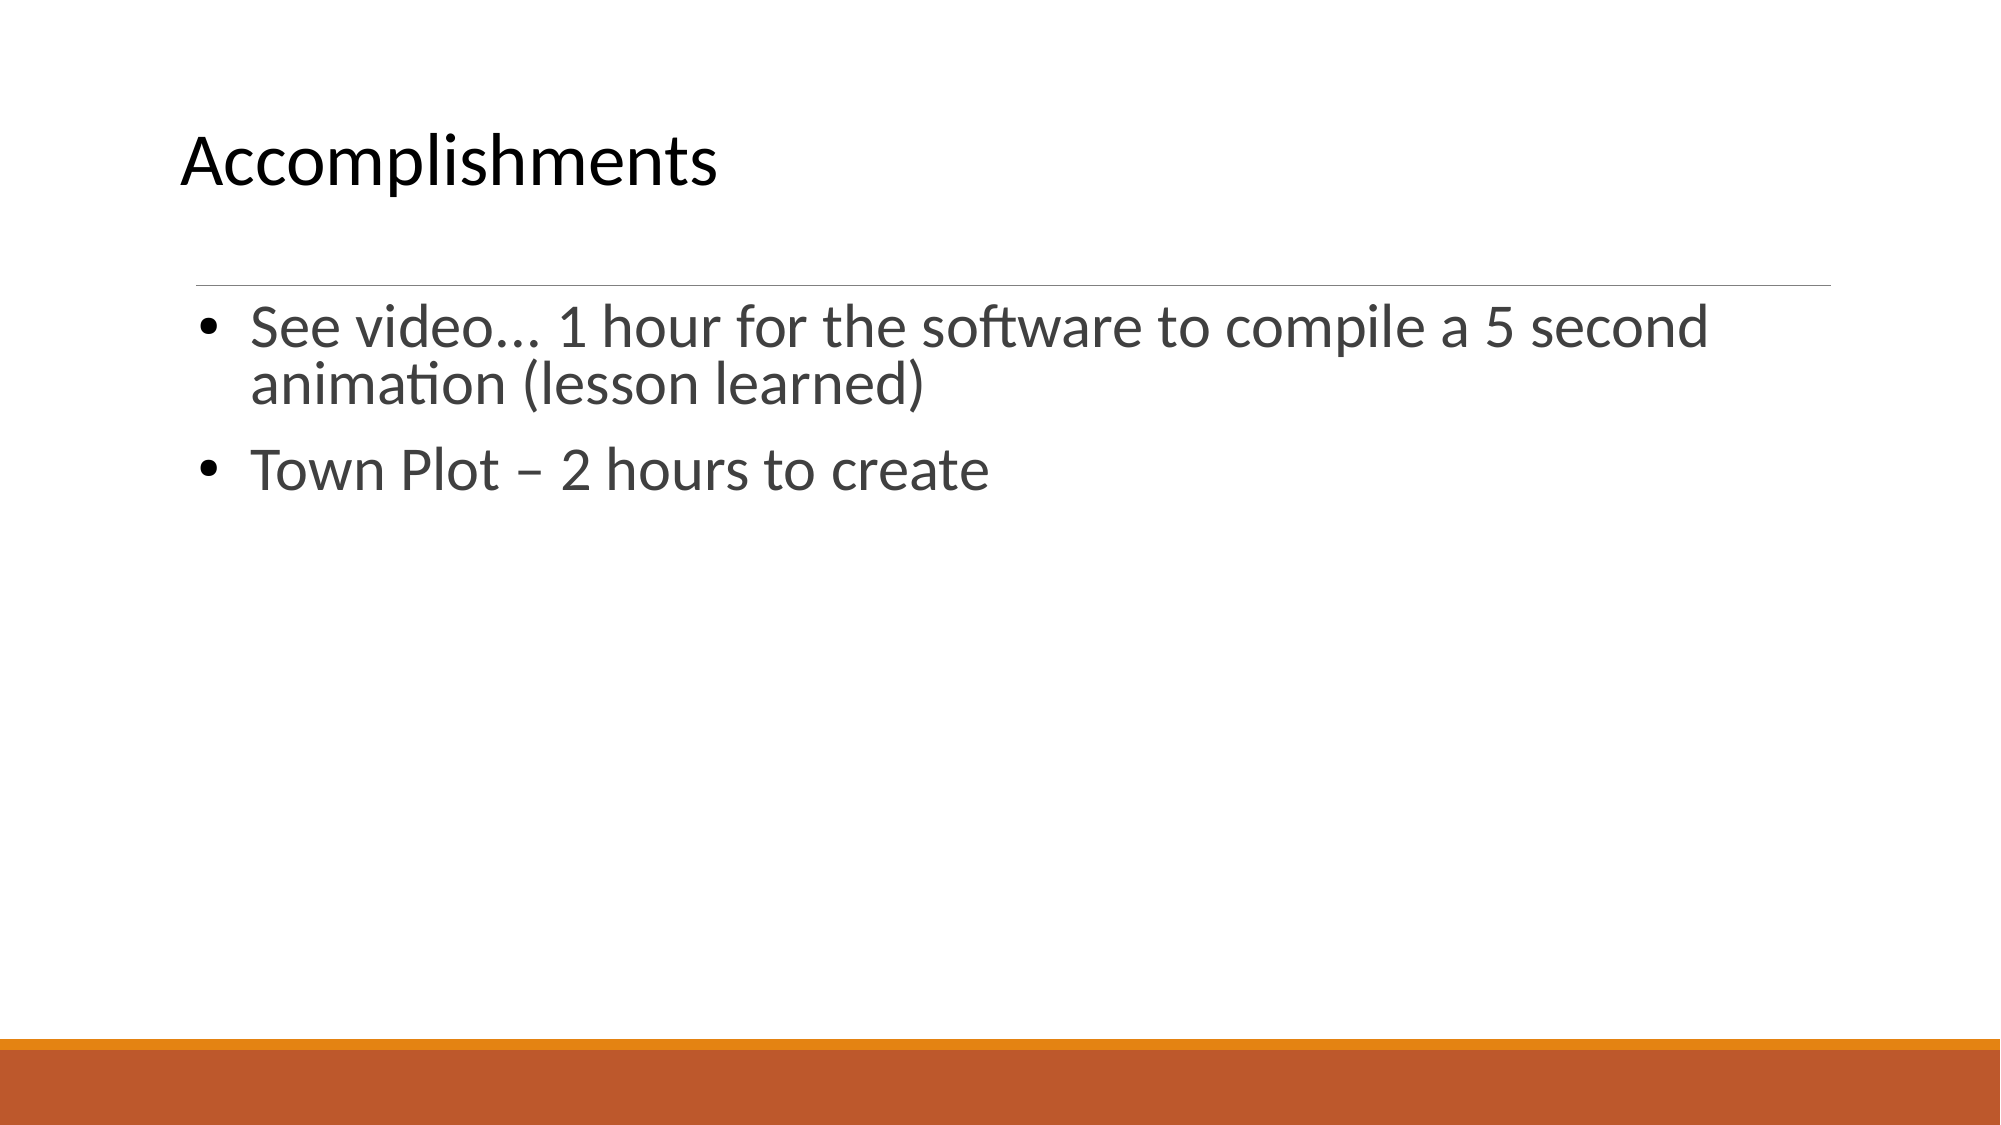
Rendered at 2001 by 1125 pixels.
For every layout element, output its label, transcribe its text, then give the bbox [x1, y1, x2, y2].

list See video... 1 hour for the software to compile a 5 second animation (lesson learned) Town Plot – 2 hours to create [180, 302, 1830, 963]
title Accomplishments [180, 47, 1830, 285]
